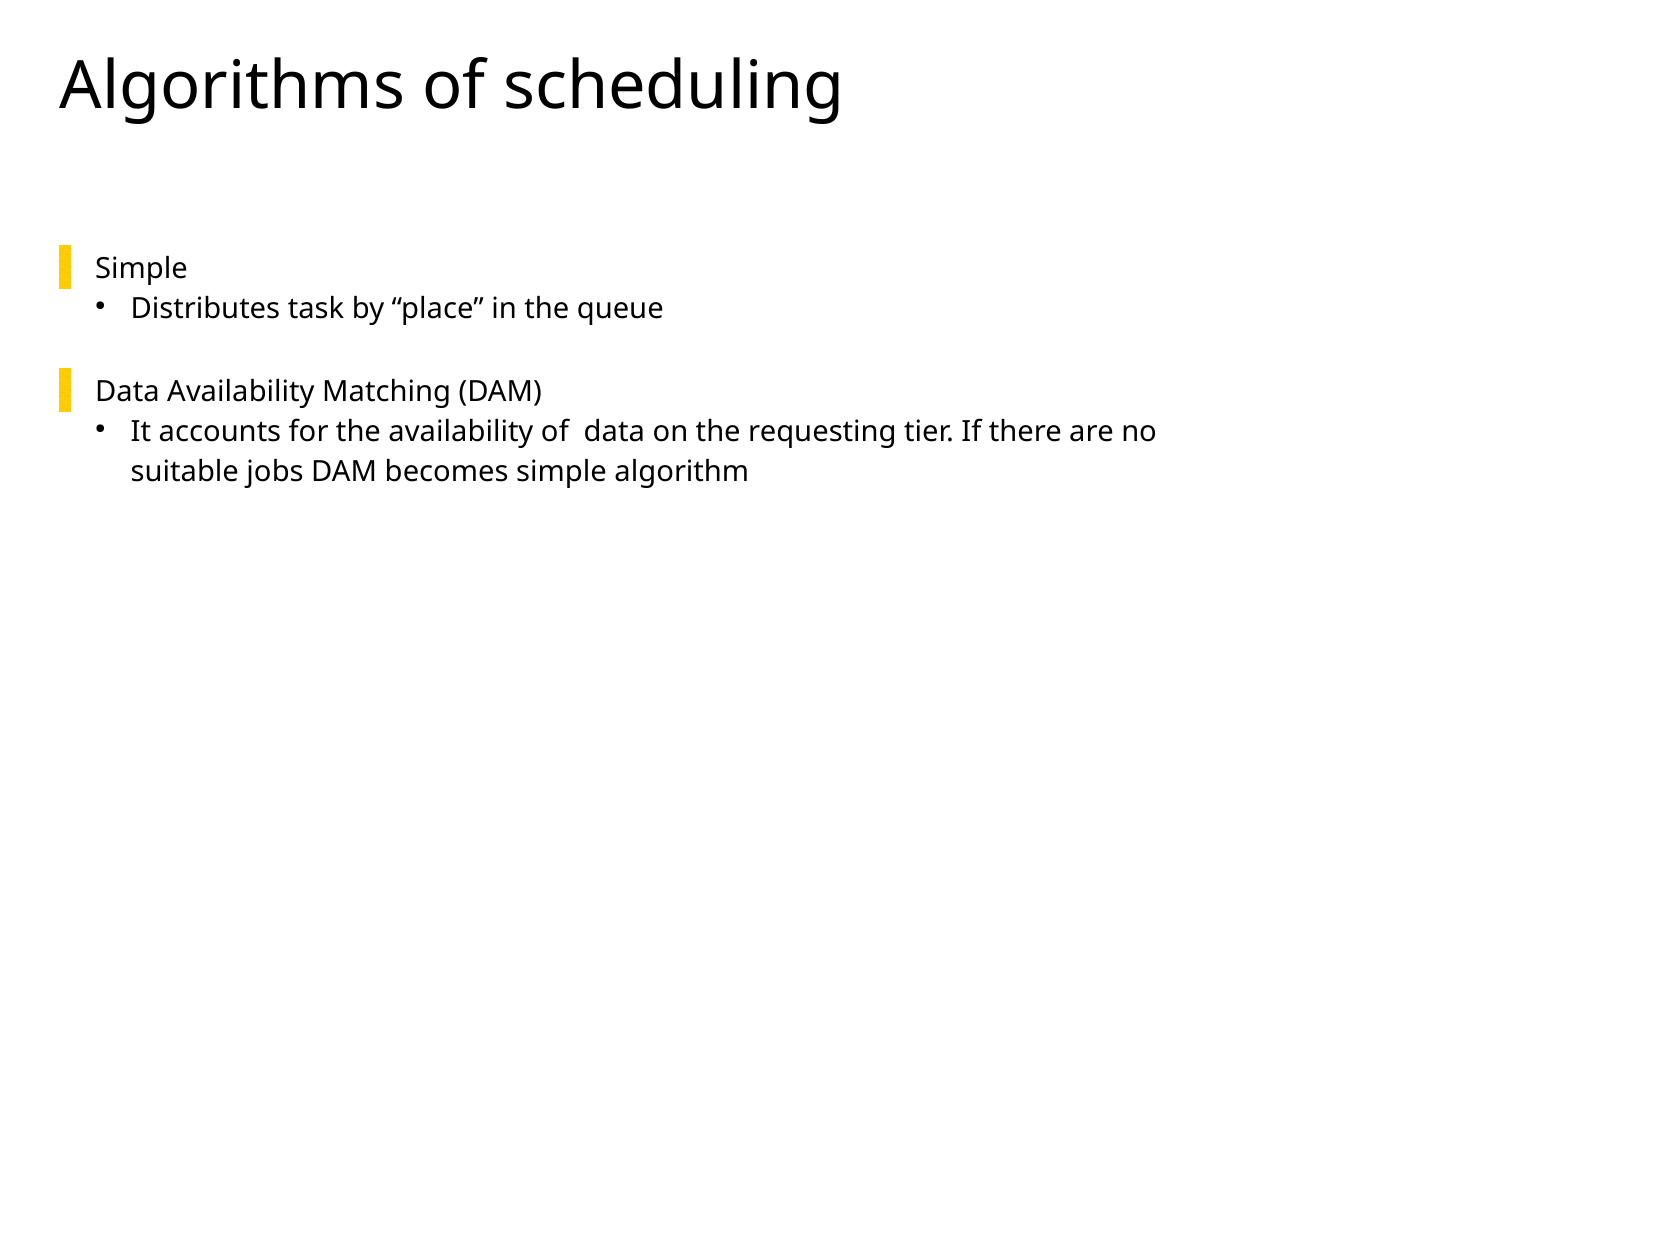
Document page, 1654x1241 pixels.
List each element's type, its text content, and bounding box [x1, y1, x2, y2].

text_box Simple Distributes task by “place” in the queue Data Availability Matching (DAM) It accounts for the availability of data on the requesting tier. If there are no suitable jobs DAM becomes simple algorithm [45, 240, 1261, 583]
text_box Algorithms of scheduling [45, 30, 1576, 128]
